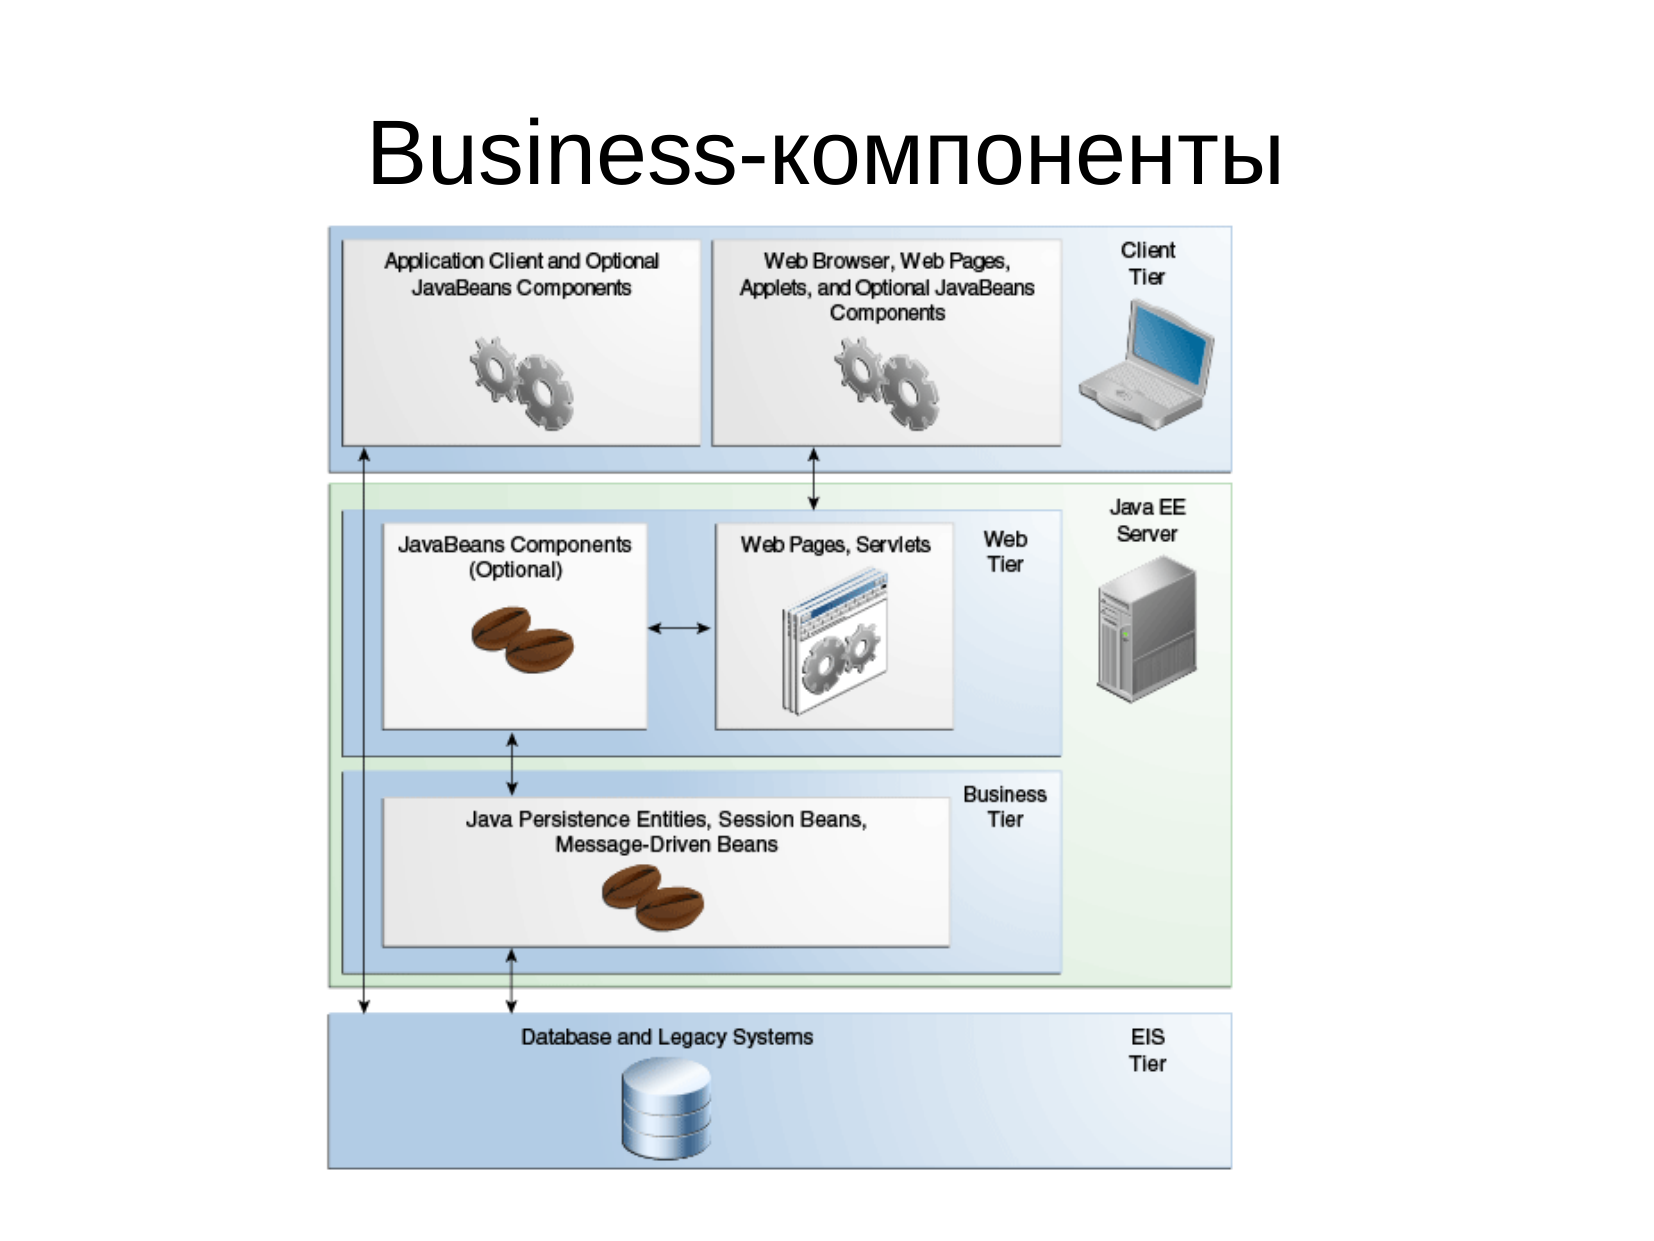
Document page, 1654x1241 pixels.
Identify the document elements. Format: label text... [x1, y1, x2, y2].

title Business-компоненты [82, 49, 1571, 257]
picture [324, 219, 1240, 1177]
